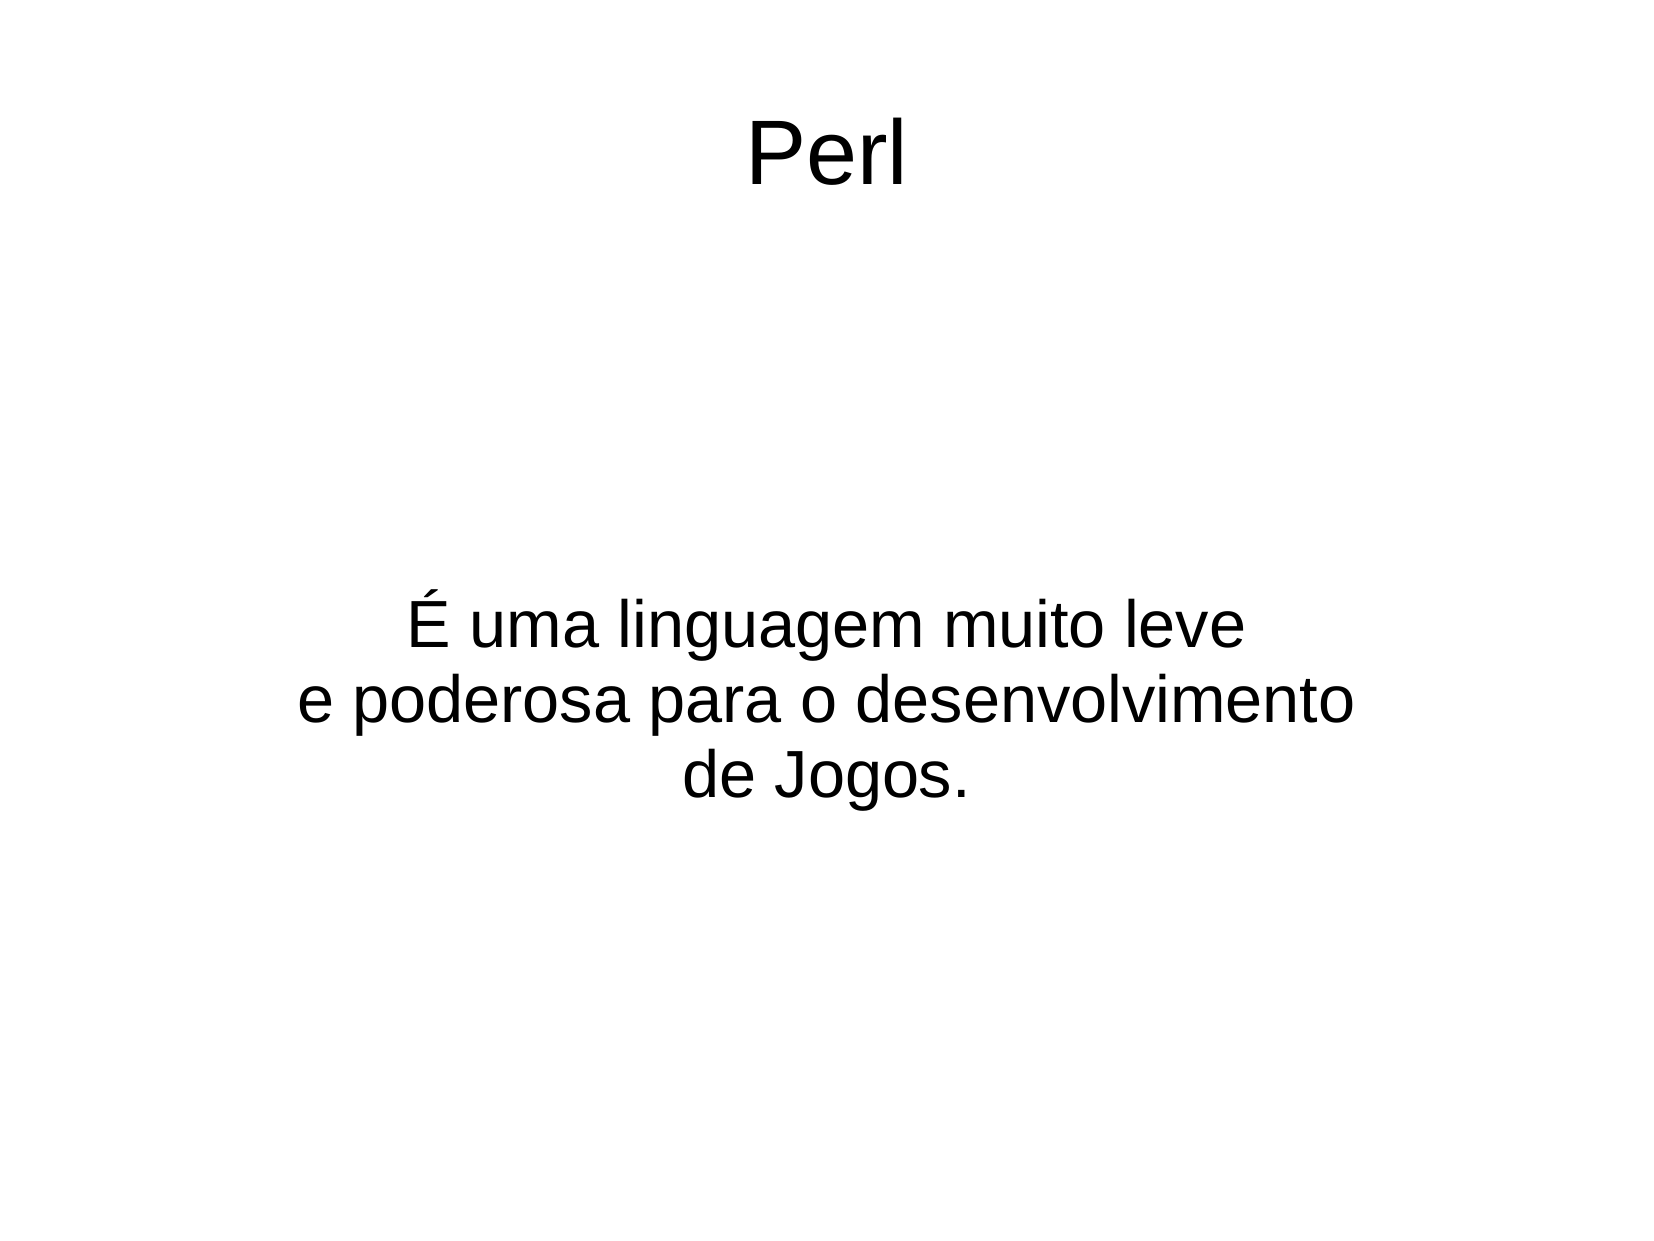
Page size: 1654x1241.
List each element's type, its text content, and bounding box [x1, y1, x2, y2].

title Perl [82, 56, 1571, 250]
subtitle É uma linguagem muito leve e poderosa para o desenvolvimento de Jogos. [82, 297, 1571, 1102]
